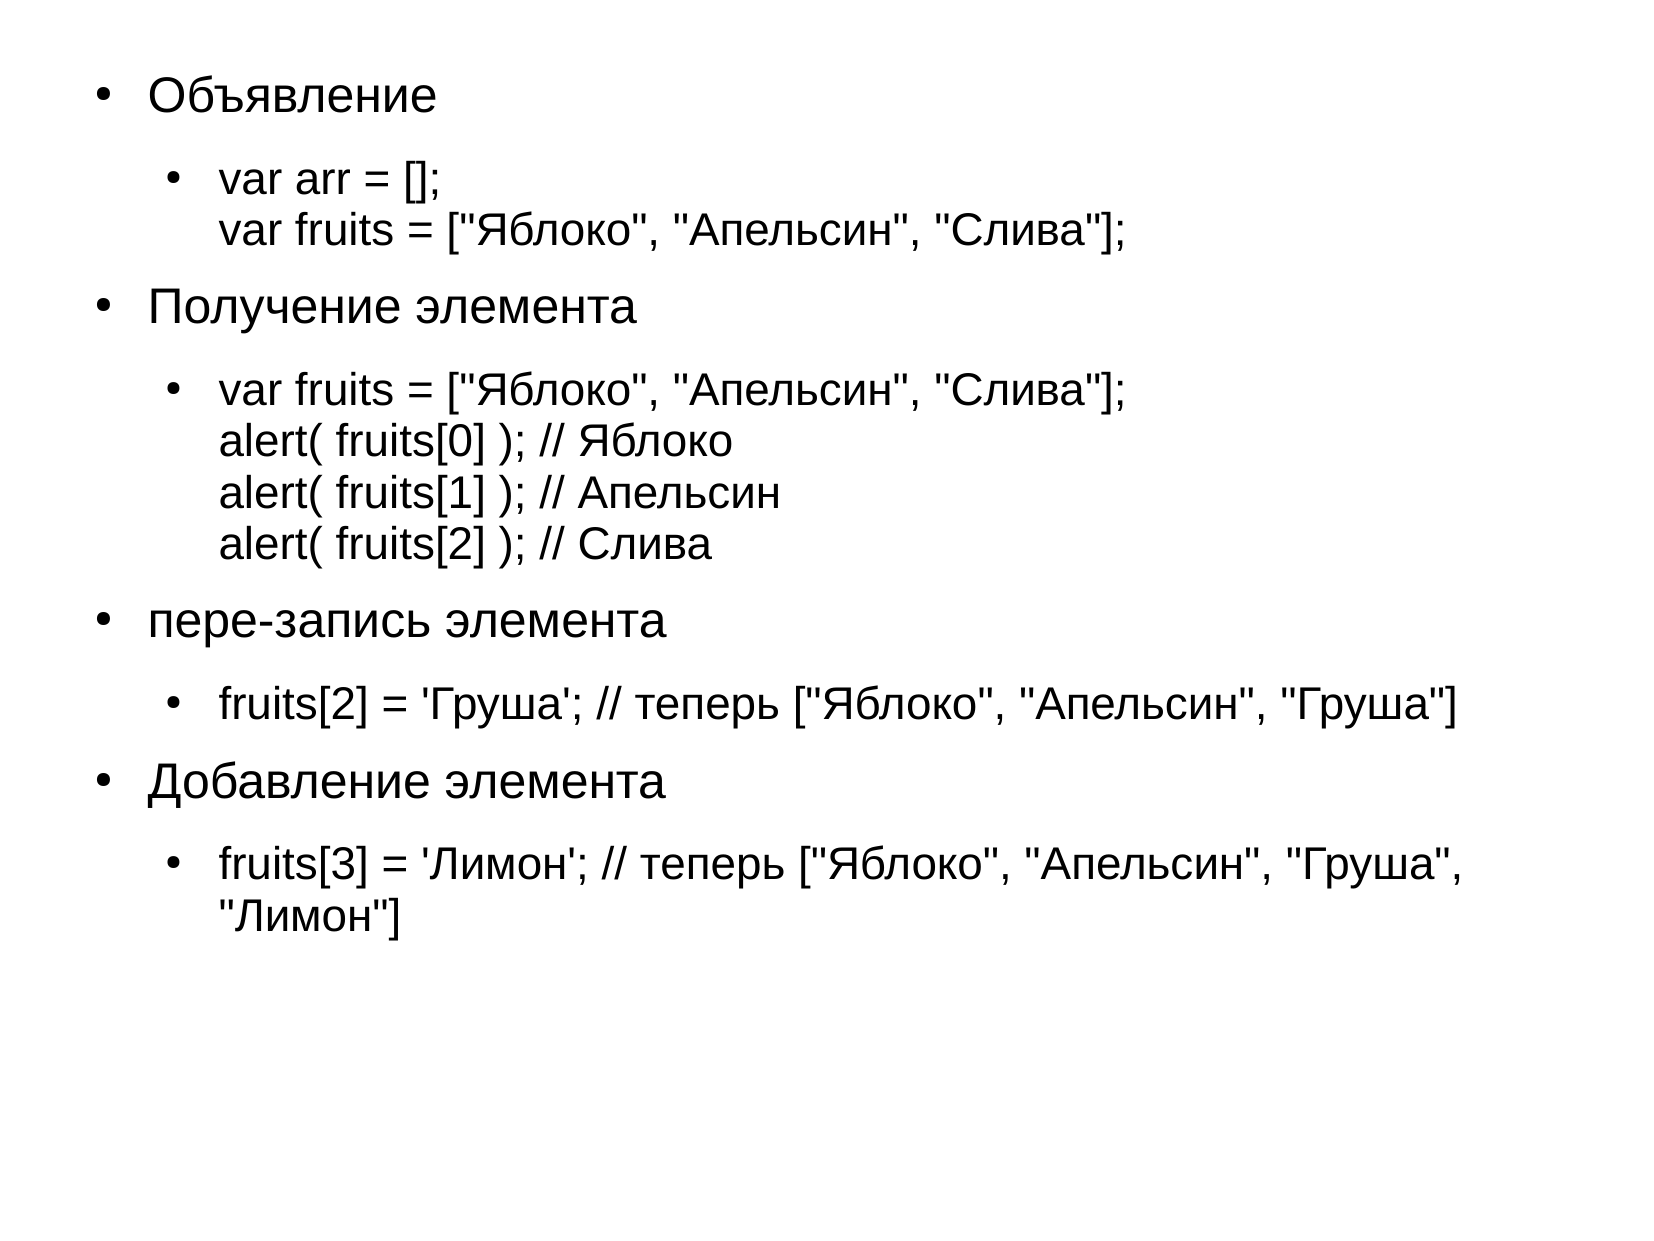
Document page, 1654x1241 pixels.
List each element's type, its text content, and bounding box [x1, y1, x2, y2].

list Объявление var arr = []; var fruits = ["Яблоко", "Апельсин", "Слива"]; Получение элемента var fruits = ["Яблоко", "Апельсин", "Слива"]; alert( fruits[0] ); // Яблоко alert( fruits[1] ); // Апельсин alert( fruits[2] ); // Слива пере-запись элемента fruits[2] = 'Груша'; // теперь ["Яблоко", "Апельсин", "Груша"] Добавление элемента fruits[3] = 'Лимон'; // теперь ["Яблоко", "Апельсин", "Груша", "Лимон"] [76, 67, 1565, 1211]
